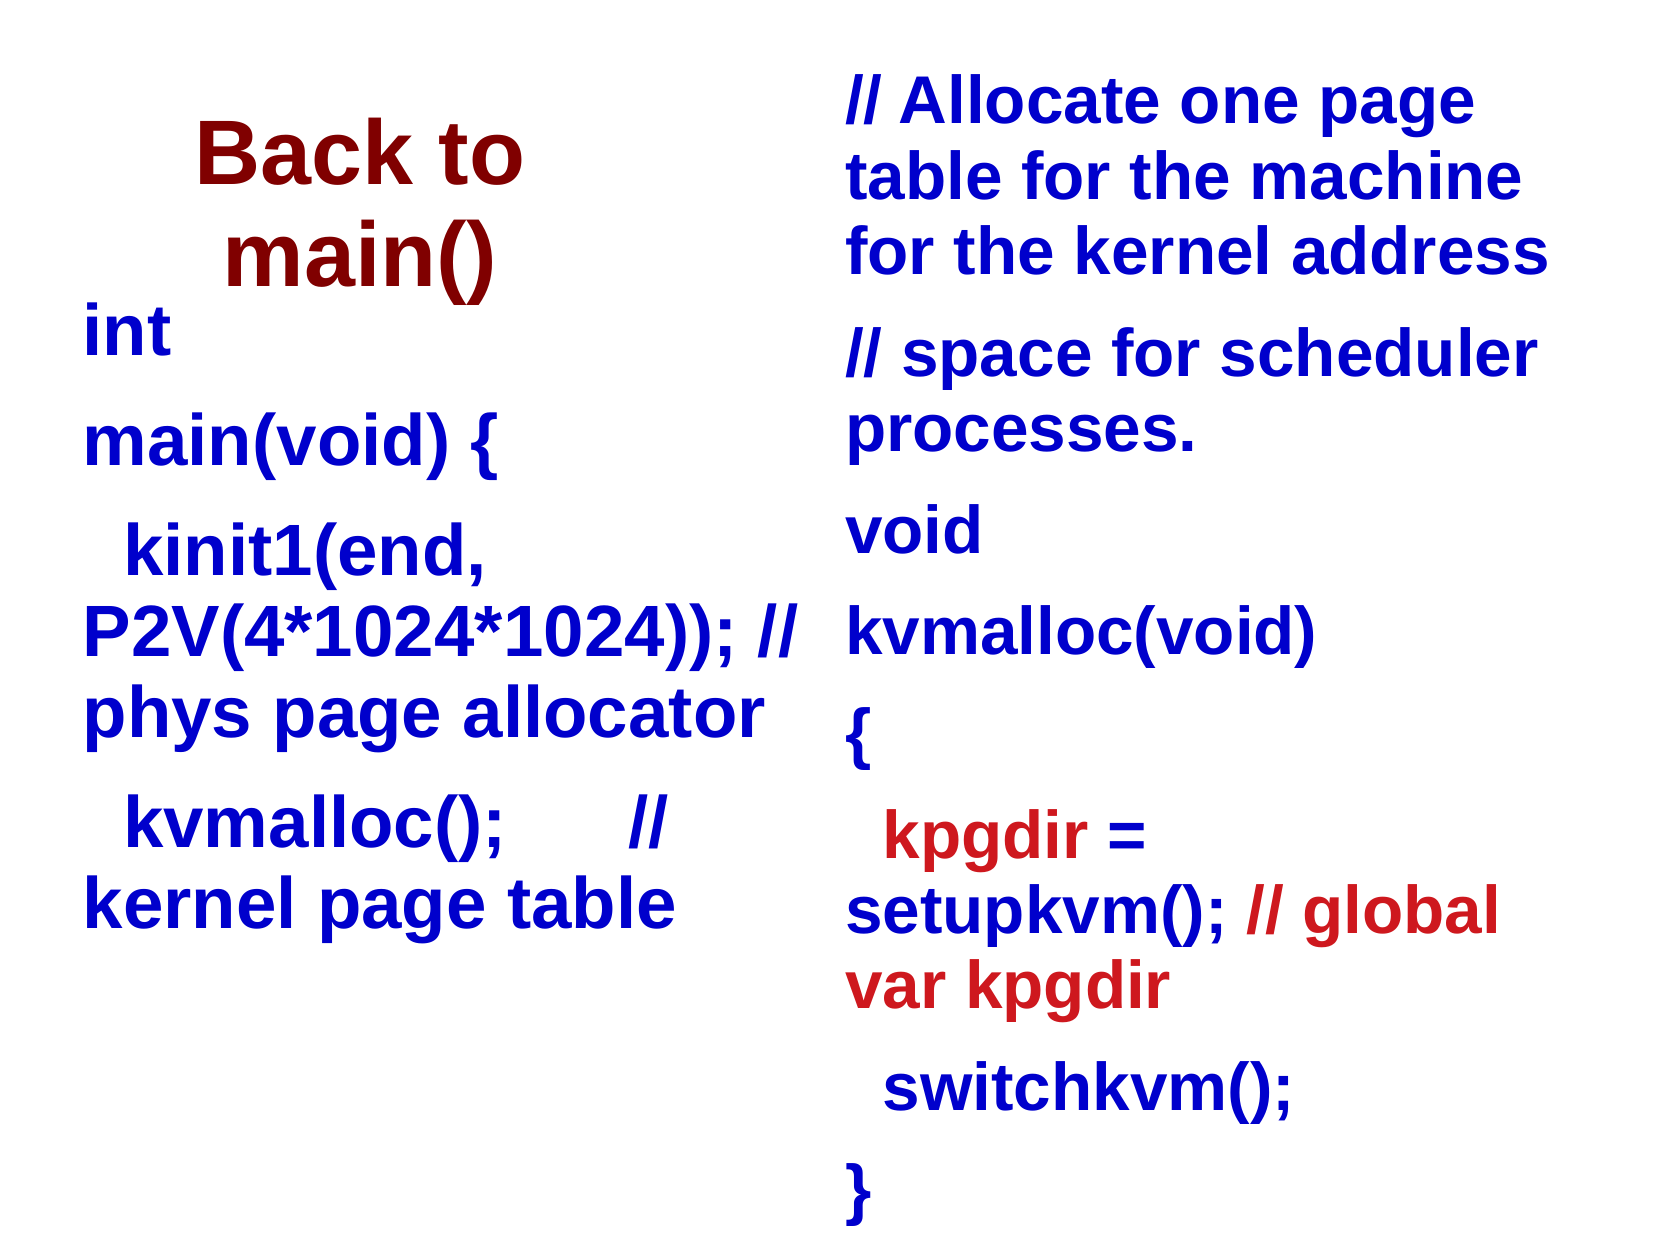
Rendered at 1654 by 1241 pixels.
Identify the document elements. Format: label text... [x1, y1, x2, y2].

list // Allocate one page table for the machine for the kernel address // space for scheduler processes. void kvmalloc(void) { kpgdir = setupkvm(); // global var kpgdir switchkvm(); } [845, 62, 1572, 1241]
title Back to main() [82, 21, 638, 290]
list int main(void) { kinit1(end, P2V(4*1024*1024)); // phys page allocator kvmalloc(); // kernel page table [82, 290, 809, 1010]
